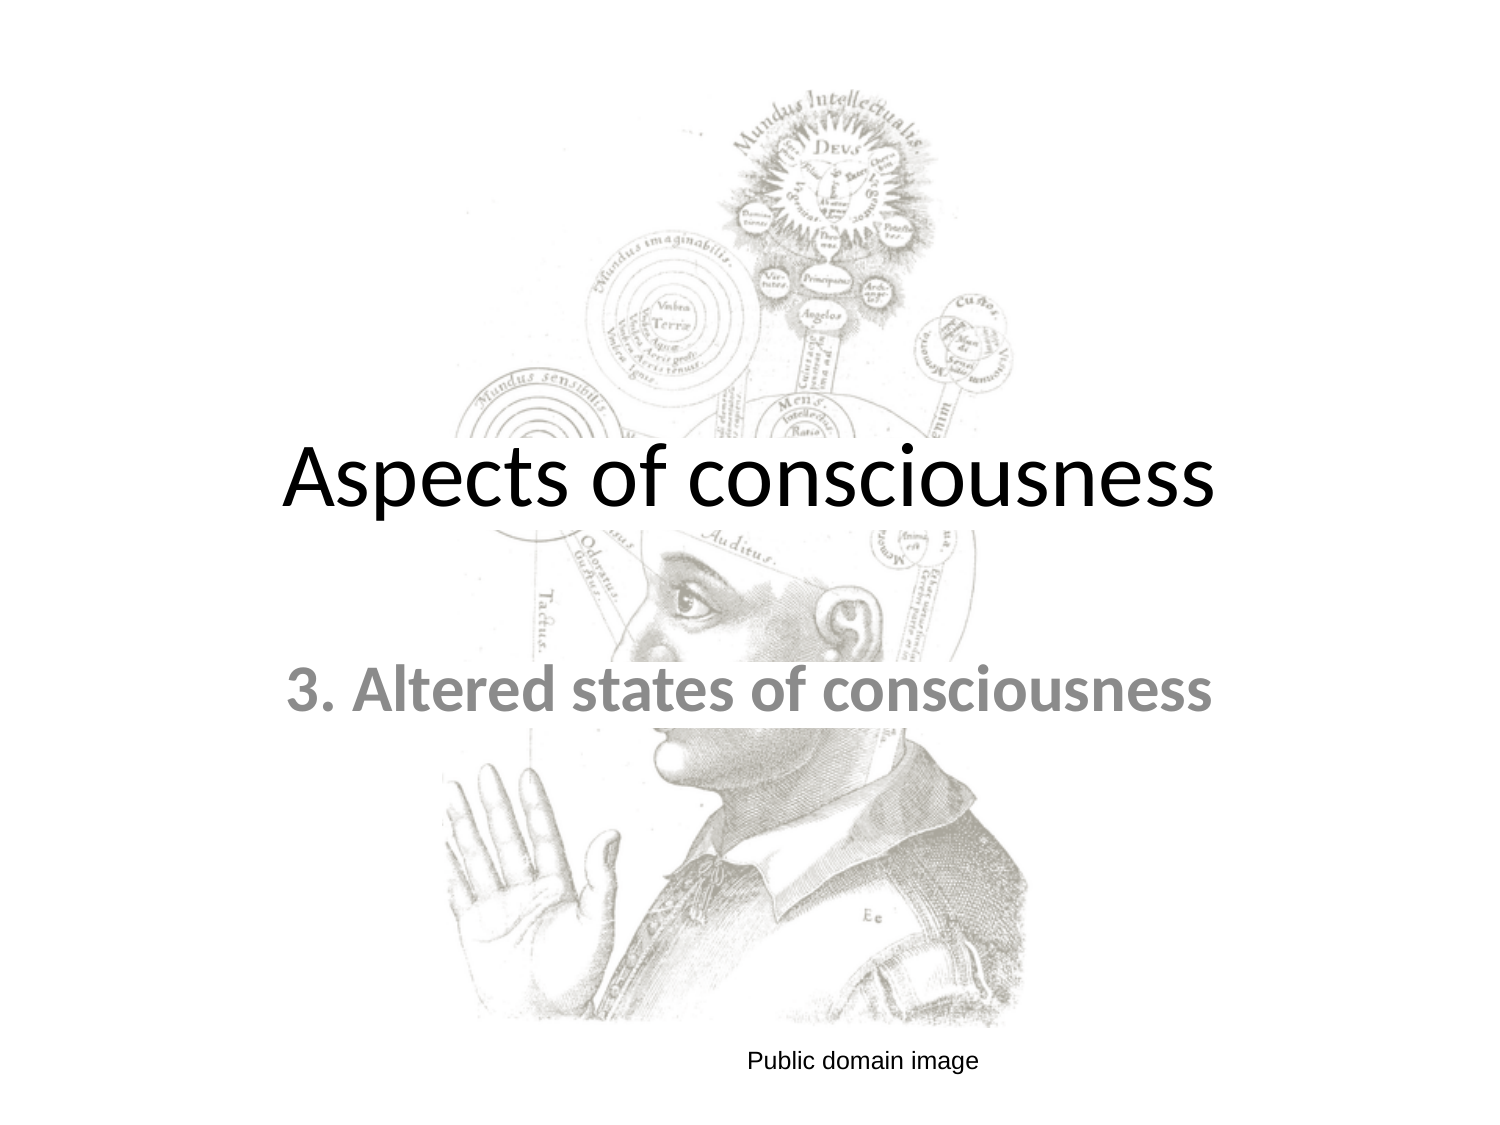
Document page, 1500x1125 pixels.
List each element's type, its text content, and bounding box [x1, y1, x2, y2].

picture [442, 591, 1089, 637]
subtitle 3. Altered states of consciousness [225, 637, 1275, 925]
picture [442, 925, 1089, 1028]
picture [442, 89, 1089, 349]
text_box Public domain image [732, 1039, 1193, 1083]
title Aspects of consciousness [112, 349, 1388, 591]
